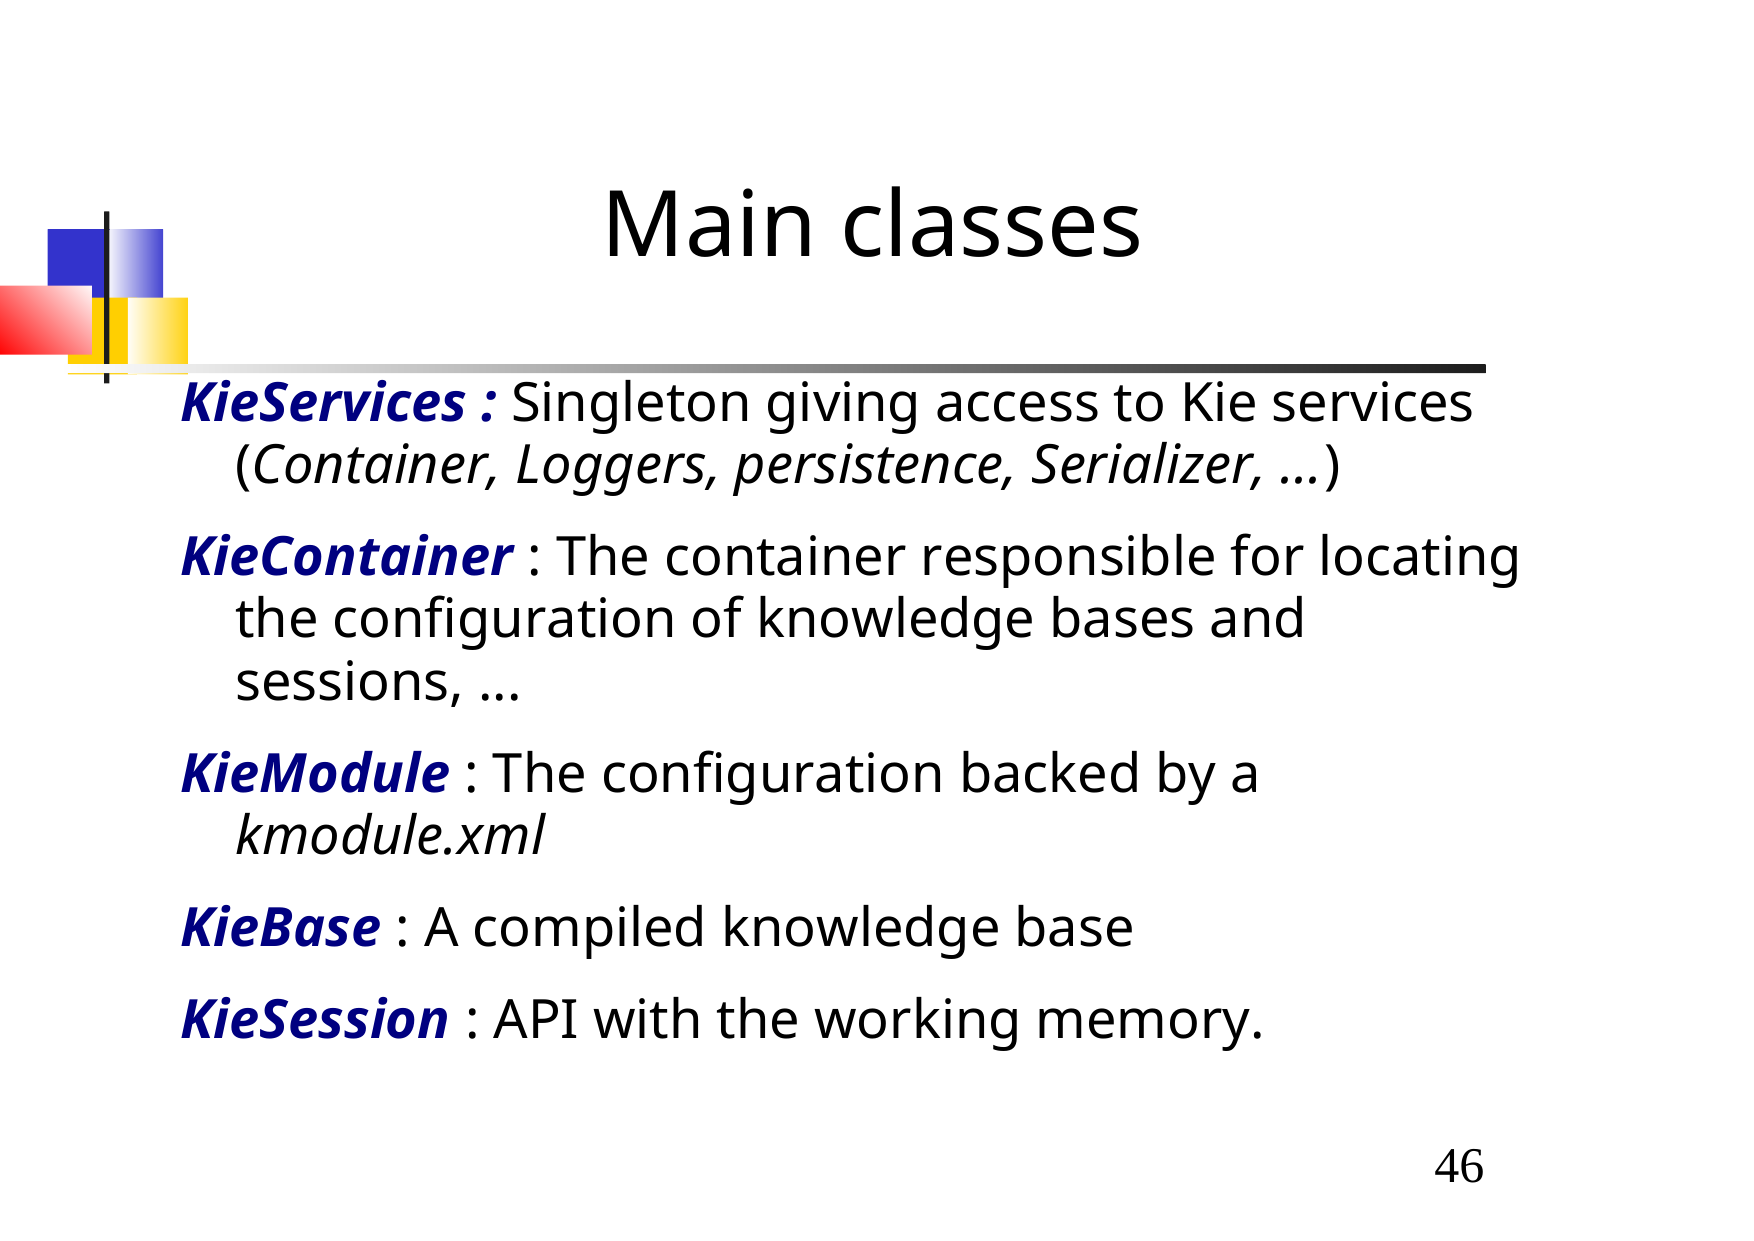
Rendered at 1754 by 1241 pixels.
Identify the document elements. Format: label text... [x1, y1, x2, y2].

title Main classes [177, 118, 1569, 331]
list KieServices : Singleton giving access to Kie services (Container, Loggers, persistence, Serializer, ...) KieContainer : The container responsible for locating the configuration of knowledge bases and sessions, ... KieModule : The configuration backed by a kmodule.xml KieBase : A compiled knowledge base KieSession : API with the working memory. [179, 371, 1571, 1208]
